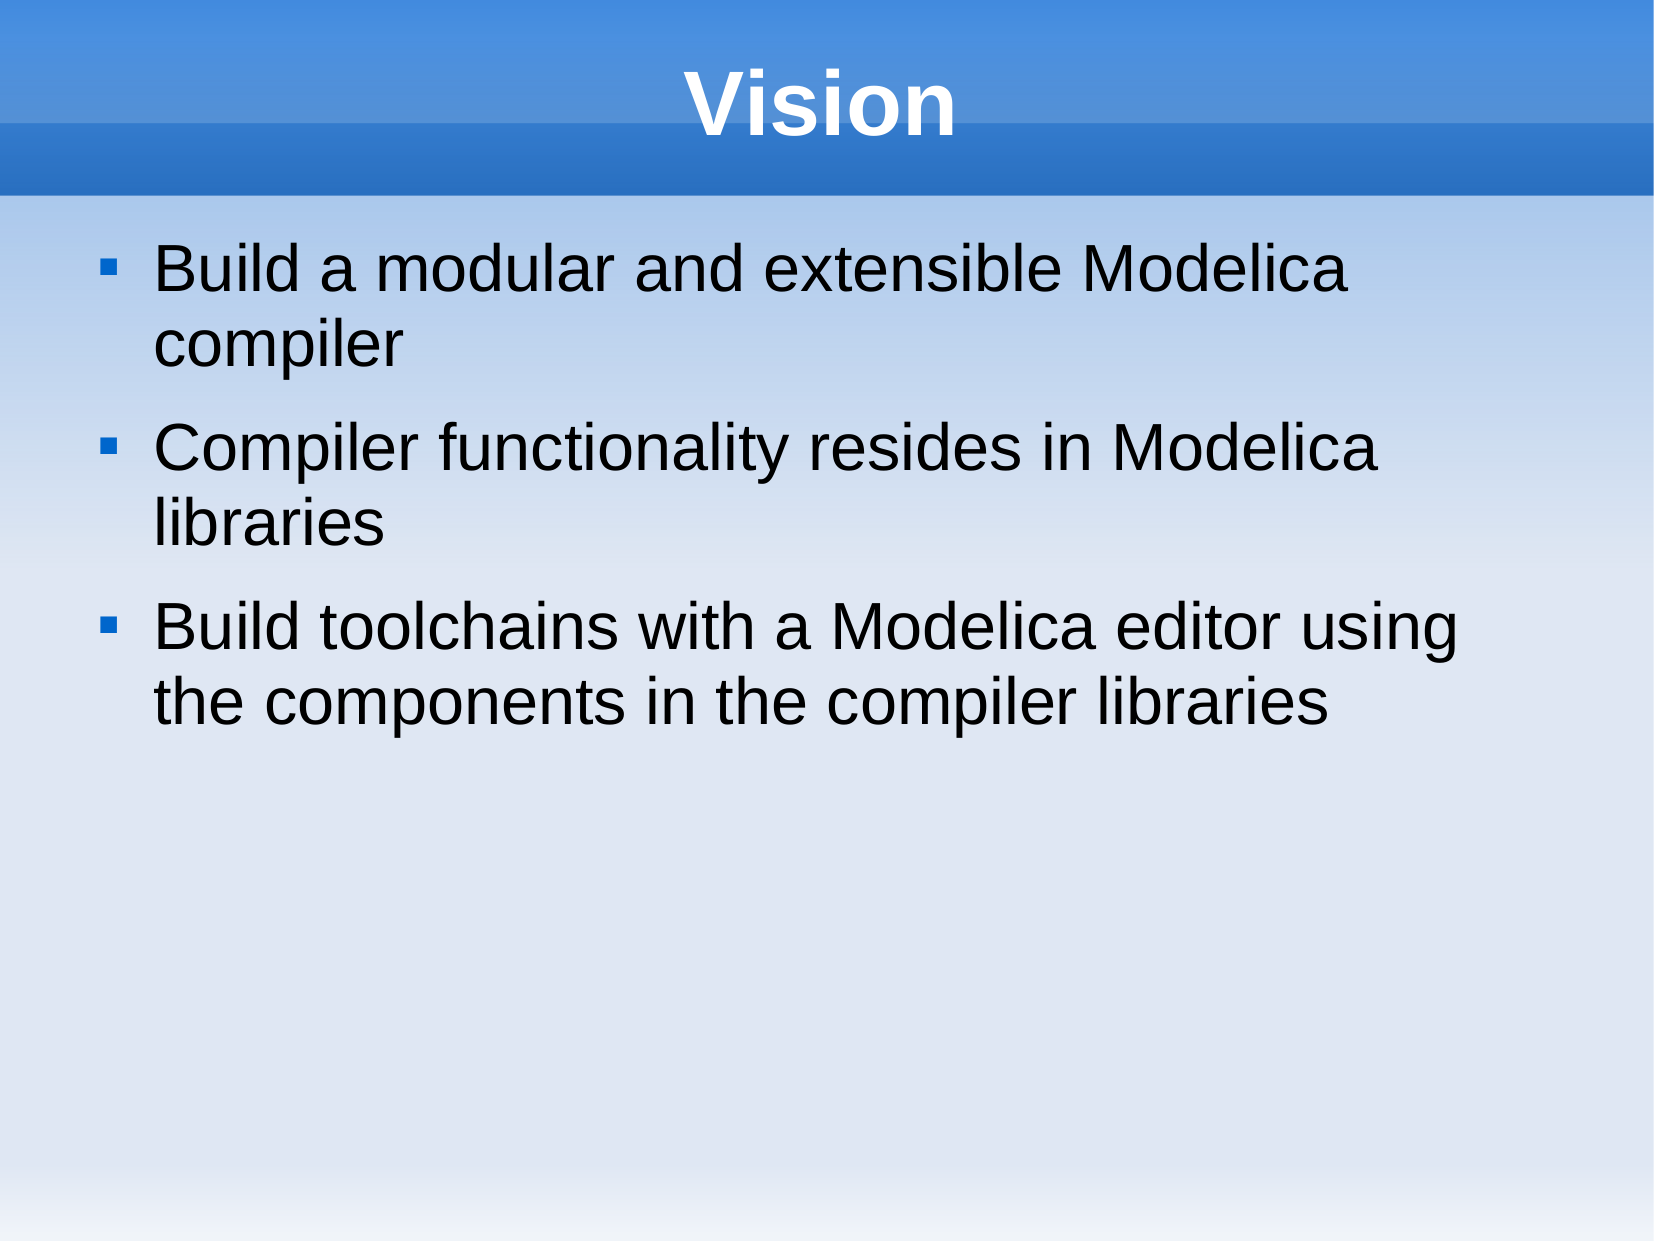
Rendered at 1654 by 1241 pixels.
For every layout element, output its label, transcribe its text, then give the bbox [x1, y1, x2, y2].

list Build a modular and extensible Modelica compiler Compiler functionality resides in Modelica libraries Build toolchains with a Modelica editor using the components in the compiler libraries [82, 231, 1571, 1050]
title Vision [76, 0, 1565, 208]
picture [0, 0, 1654, 1241]
